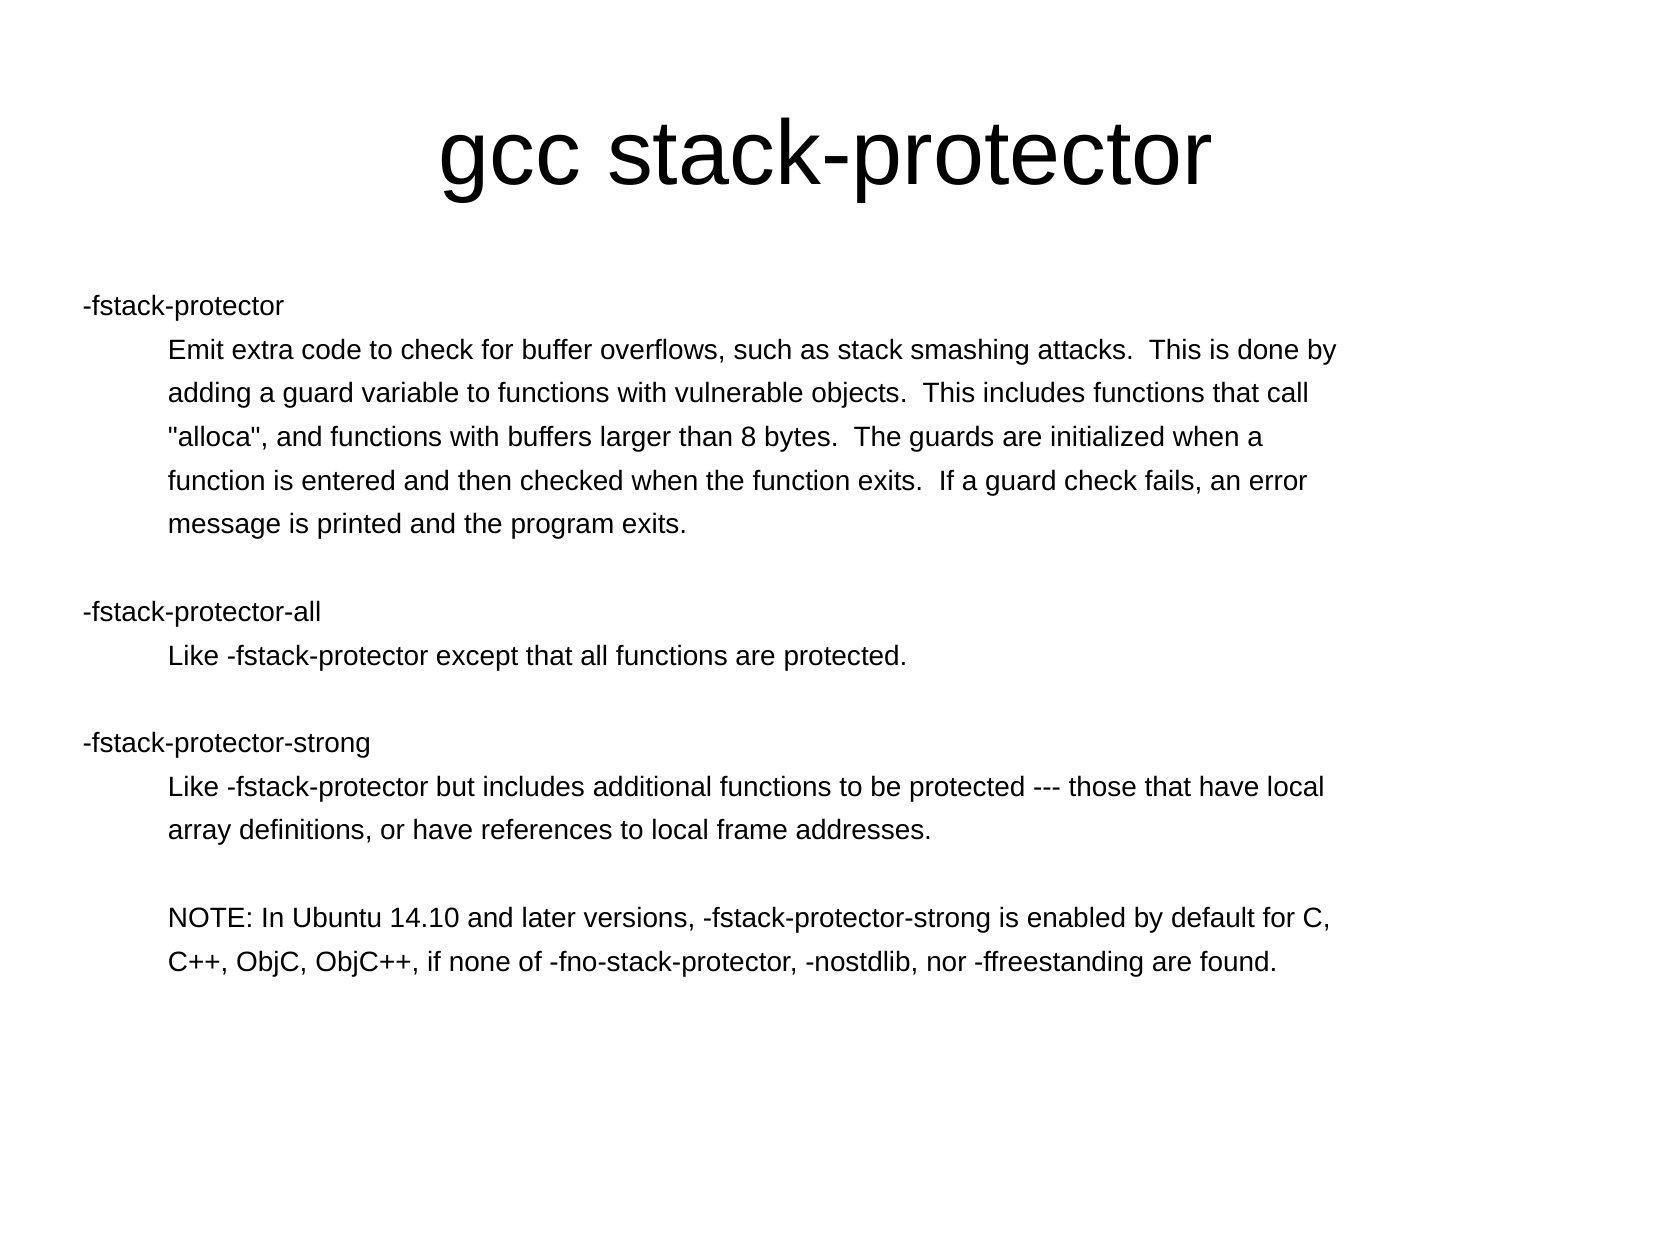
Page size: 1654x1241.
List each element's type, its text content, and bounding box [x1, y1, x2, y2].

list -fstack-protector Emit extra code to check for buffer overflows, such as stack smashing attacks. This is done by adding a guard variable to functions with vulnerable objects. This includes functions that call "alloca", and functions with buffers larger than 8 bytes. The guards are initialized when a function is entered and then checked when the function exits. If a guard check fails, an error message is printed and the program exits. -fstack-protector-all Like -fstack-protector except that all functions are protected. -fstack-protector-strong Like -fstack-protector but includes additional functions to be protected --- those that have local array definitions, or have references to local frame addresses. NOTE: In Ubuntu 14.10 and later versions, -fstack-protector-strong is enabled by default for C, C++, ObjC, ObjC++, if none of -fno-stack-protector, -nostdlib, nor -ffreestanding are found. [82, 290, 1571, 1010]
title gcc stack-protector [82, 49, 1571, 257]
